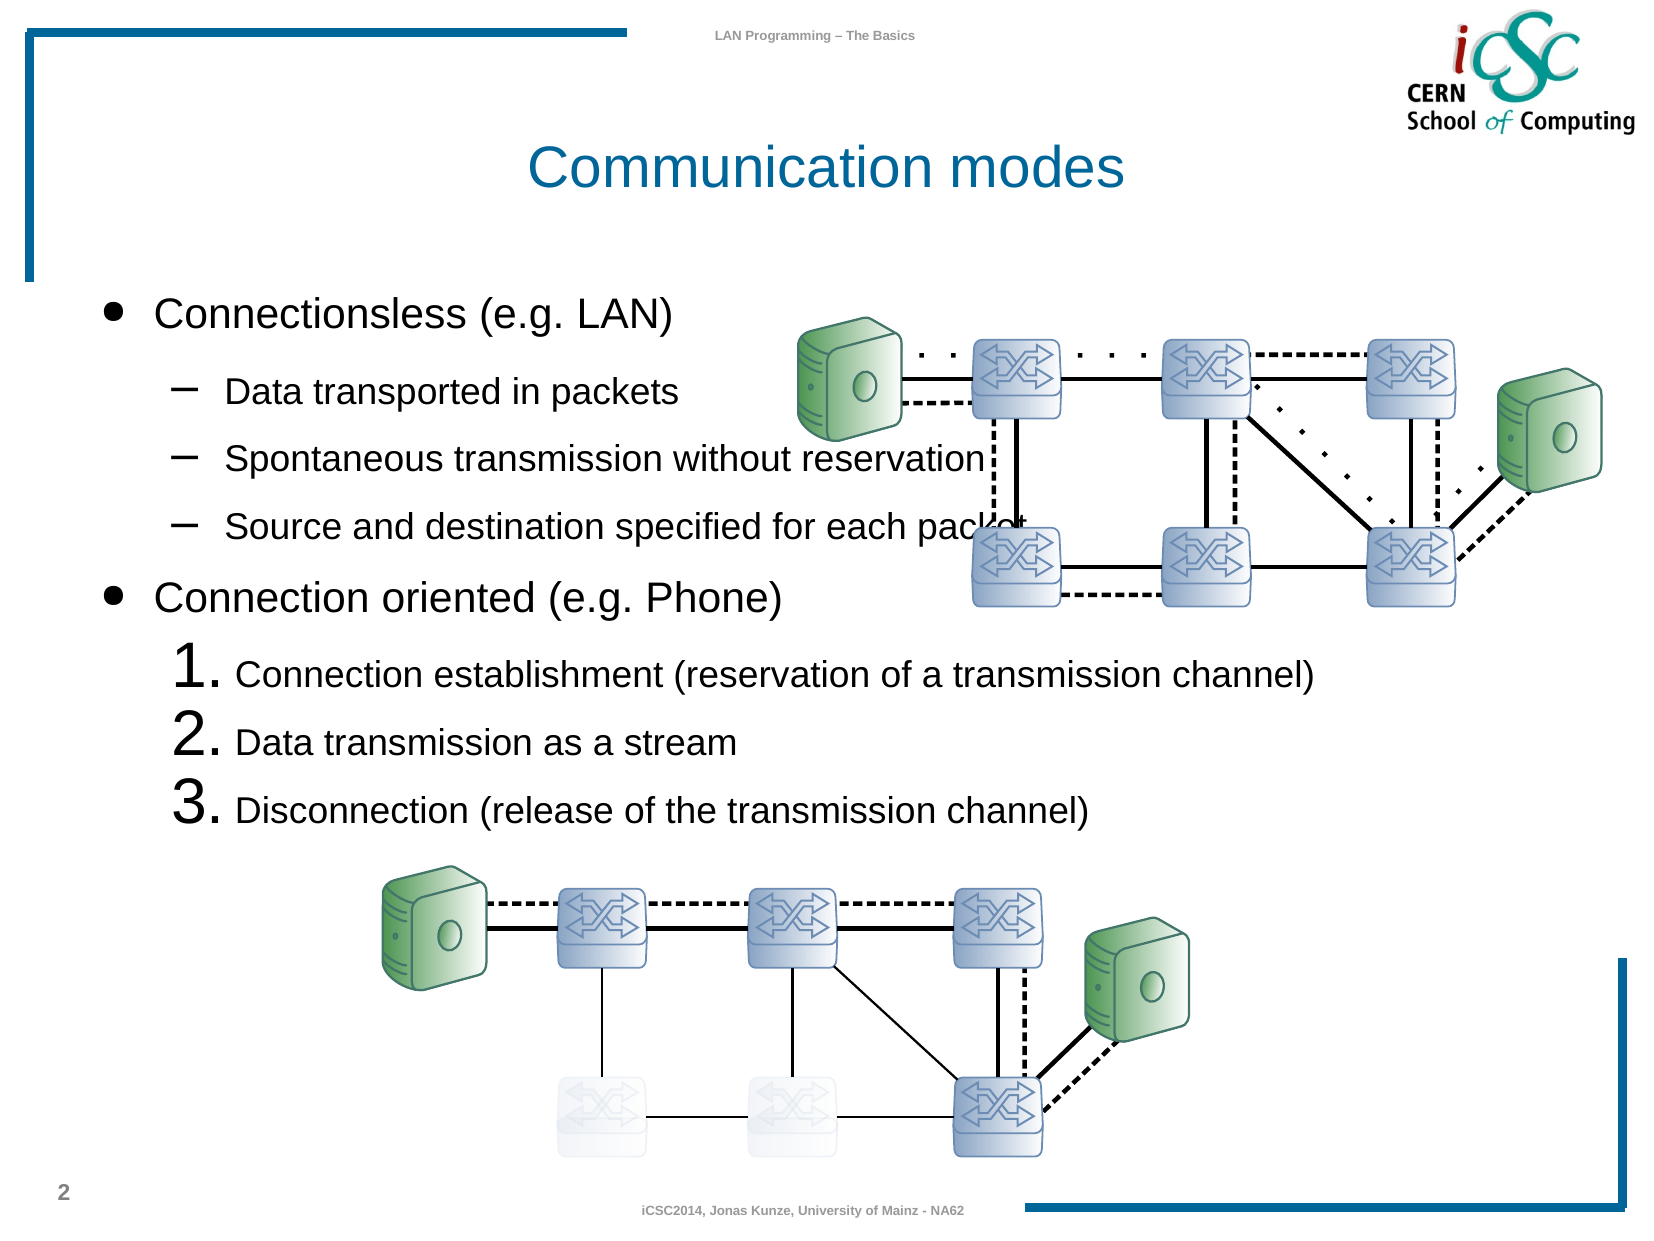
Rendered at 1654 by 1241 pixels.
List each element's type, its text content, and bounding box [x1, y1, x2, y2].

picture [797, 316, 1603, 608]
list Connectionsless (e.g. LAN) Data transported in packets Spontaneous transmission without reservation Source and destination specified for each packet Connection oriented (e.g. Phone) Connection establishment (reservation of a transmission channel) Data transmission as a stream Disconnection (release of the transmission channel) [82, 290, 1571, 1010]
title Communication modes [82, 49, 1571, 257]
picture [1406, 9, 1636, 137]
picture [381, 865, 1191, 1158]
